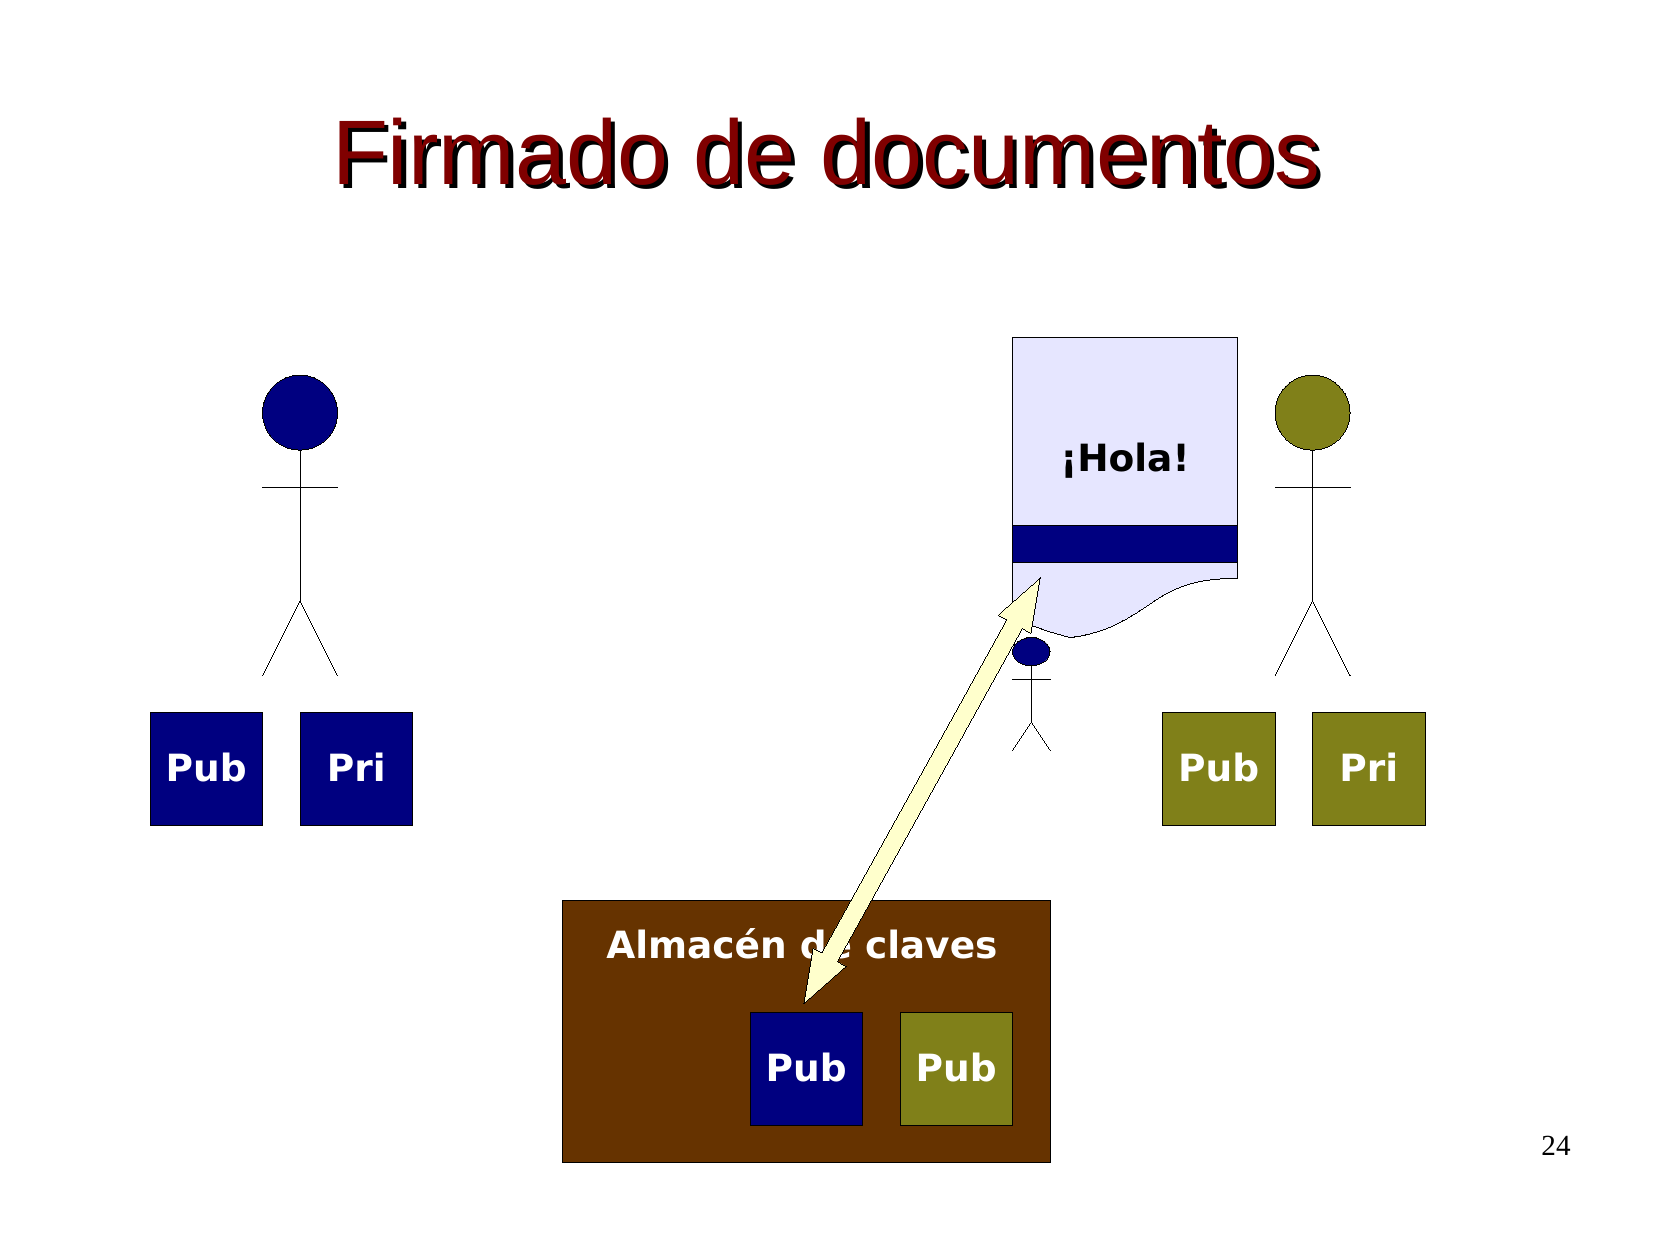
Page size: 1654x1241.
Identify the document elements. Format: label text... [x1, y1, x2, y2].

text_box [1275, 375, 1351, 451]
text_box Pub [150, 712, 263, 826]
text_box Pub [1162, 712, 1276, 826]
text_box [562, 577, 1051, 1163]
text_box ¡Hola! [1012, 337, 1238, 525]
text_box Almacén de claves [837, 916, 1013, 976]
text_box [262, 375, 338, 451]
text_box ¡Hola! [1012, 563, 1238, 638]
text_box Pub [750, 1012, 863, 1126]
title Firmado de documentos [82, 56, 1571, 250]
text_box Almacén de claves [591, 916, 841, 976]
text_box Pub [900, 1012, 1013, 1126]
text_box Pri [1312, 712, 1426, 826]
text_box Pri [300, 712, 413, 826]
text_box [1012, 525, 1238, 563]
